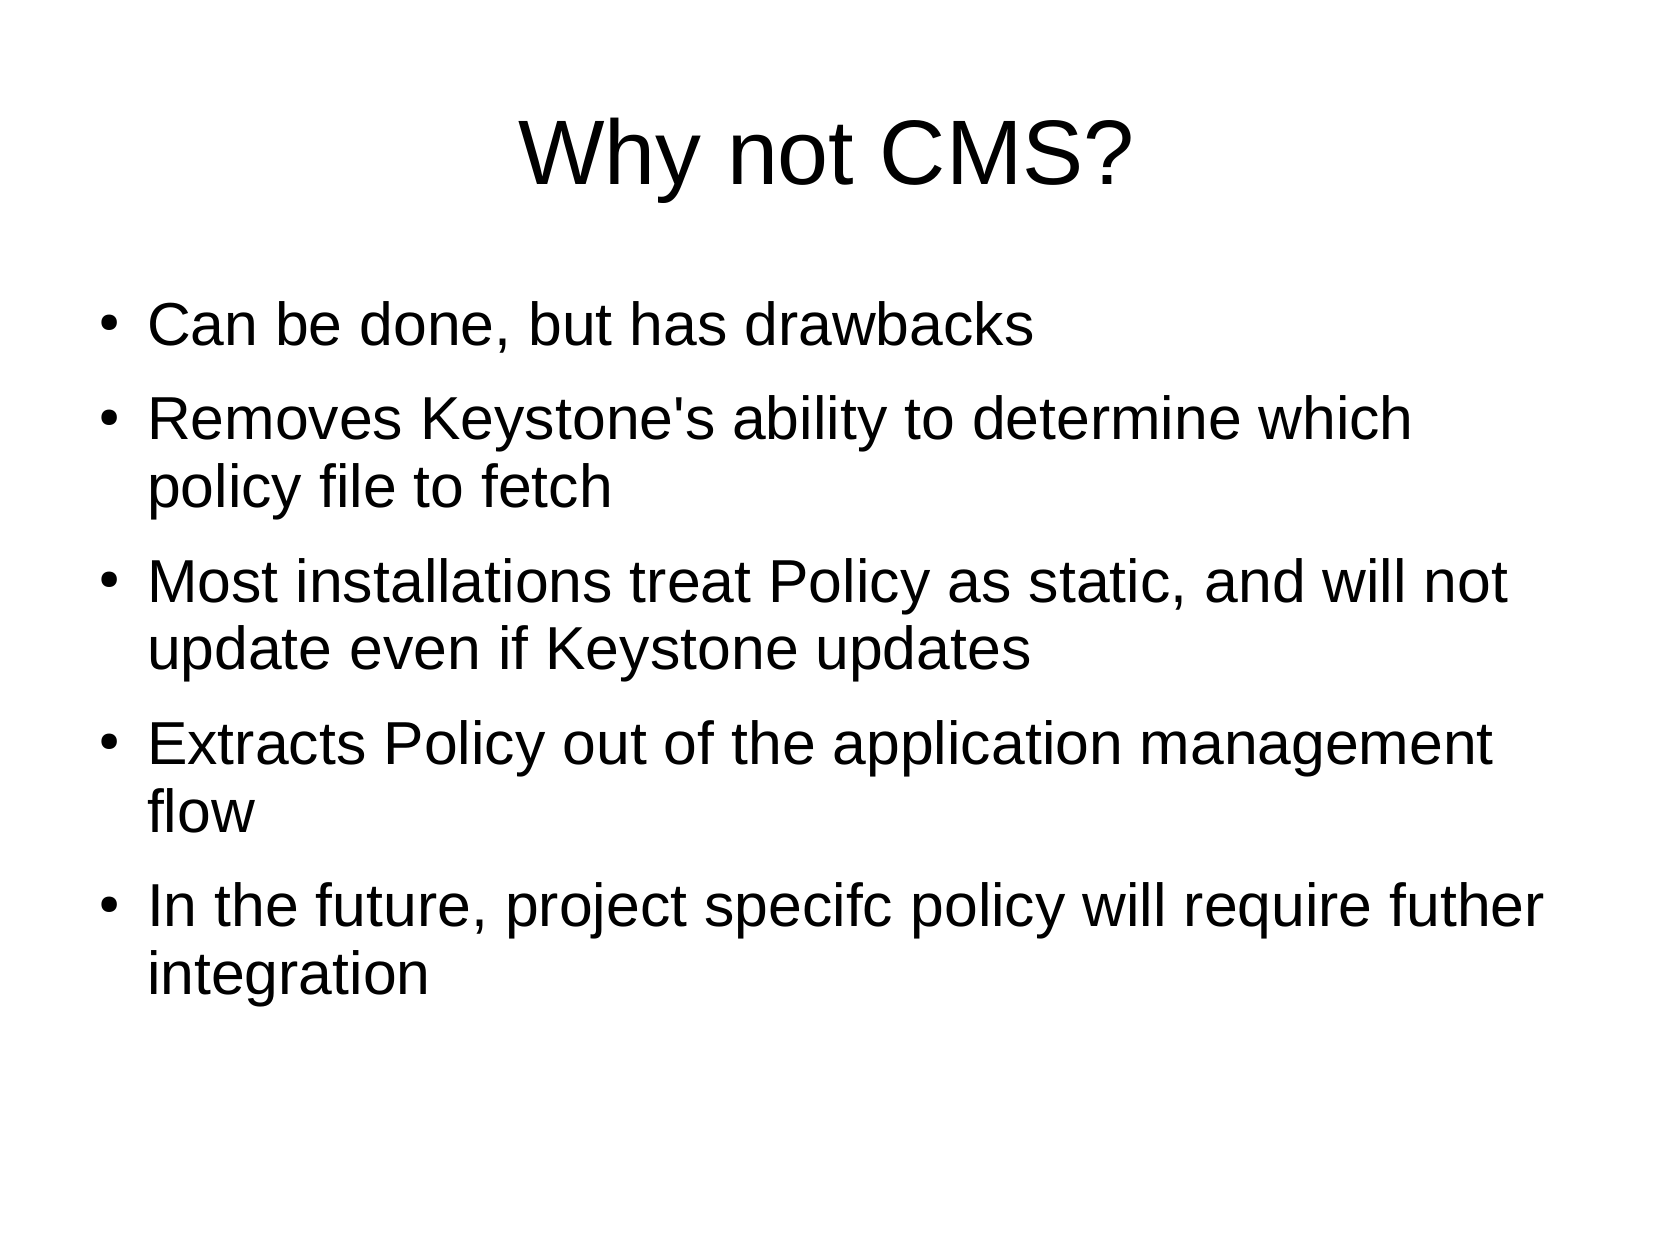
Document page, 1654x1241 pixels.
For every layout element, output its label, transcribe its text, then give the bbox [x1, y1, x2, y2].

list Can be done, but has drawbacks Removes Keystone's ability to determine which policy file to fetch Most installations treat Policy as static, and will not update even if Keystone updates Extracts Policy out of the application management flow In the future, project specifc policy will require futher integration [82, 290, 1571, 1010]
title Why not CMS? [82, 49, 1571, 257]
